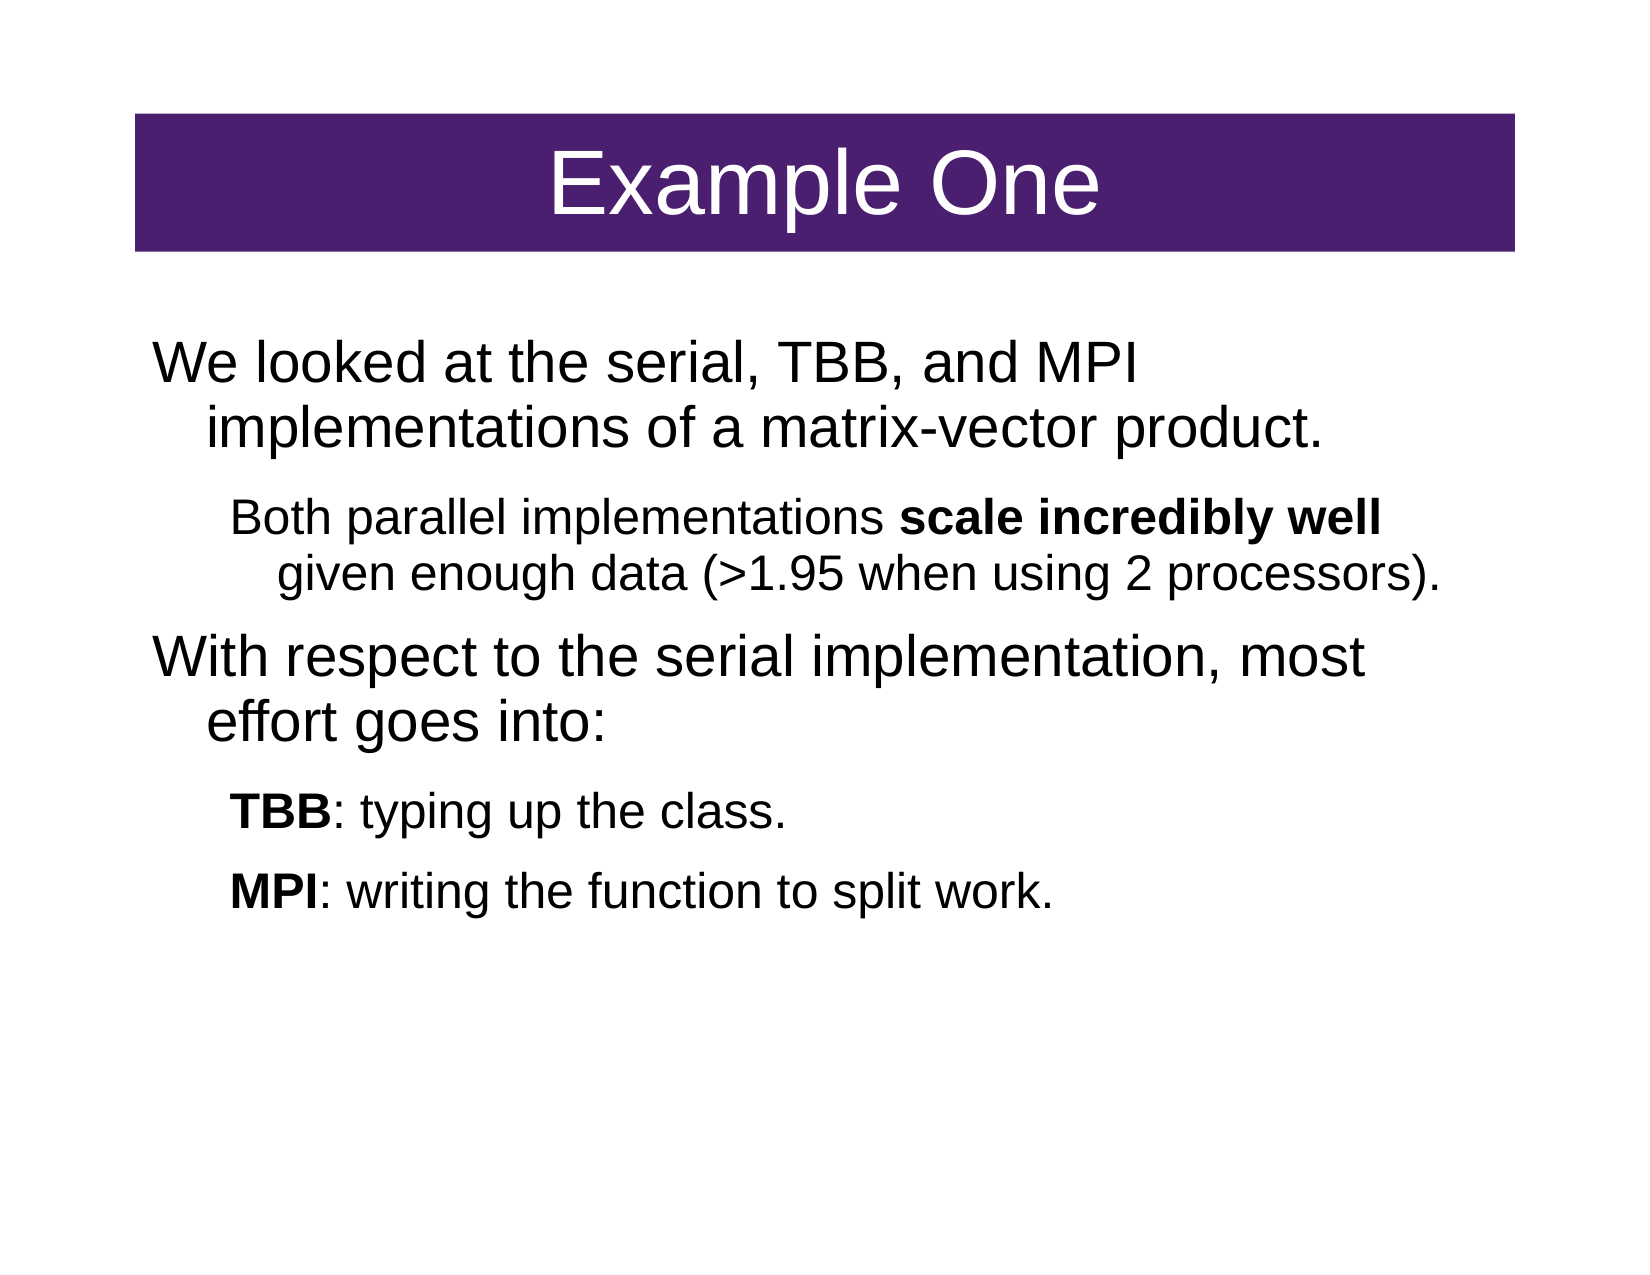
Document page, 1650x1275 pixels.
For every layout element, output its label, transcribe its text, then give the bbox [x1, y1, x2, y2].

title Example One [135, 113, 1515, 252]
list We looked at the serial, TBB, and MPI implementations of a matrix-vector product. Both parallel implementations scale incredibly well given enough data (>1.95 when using 2 processors). With respect to the serial implementation, most effort goes into: TBB: typing up the class. MPI: writing the function to split work. [135, 329, 1515, 1079]
text_box [235, 649, 1476, 725]
